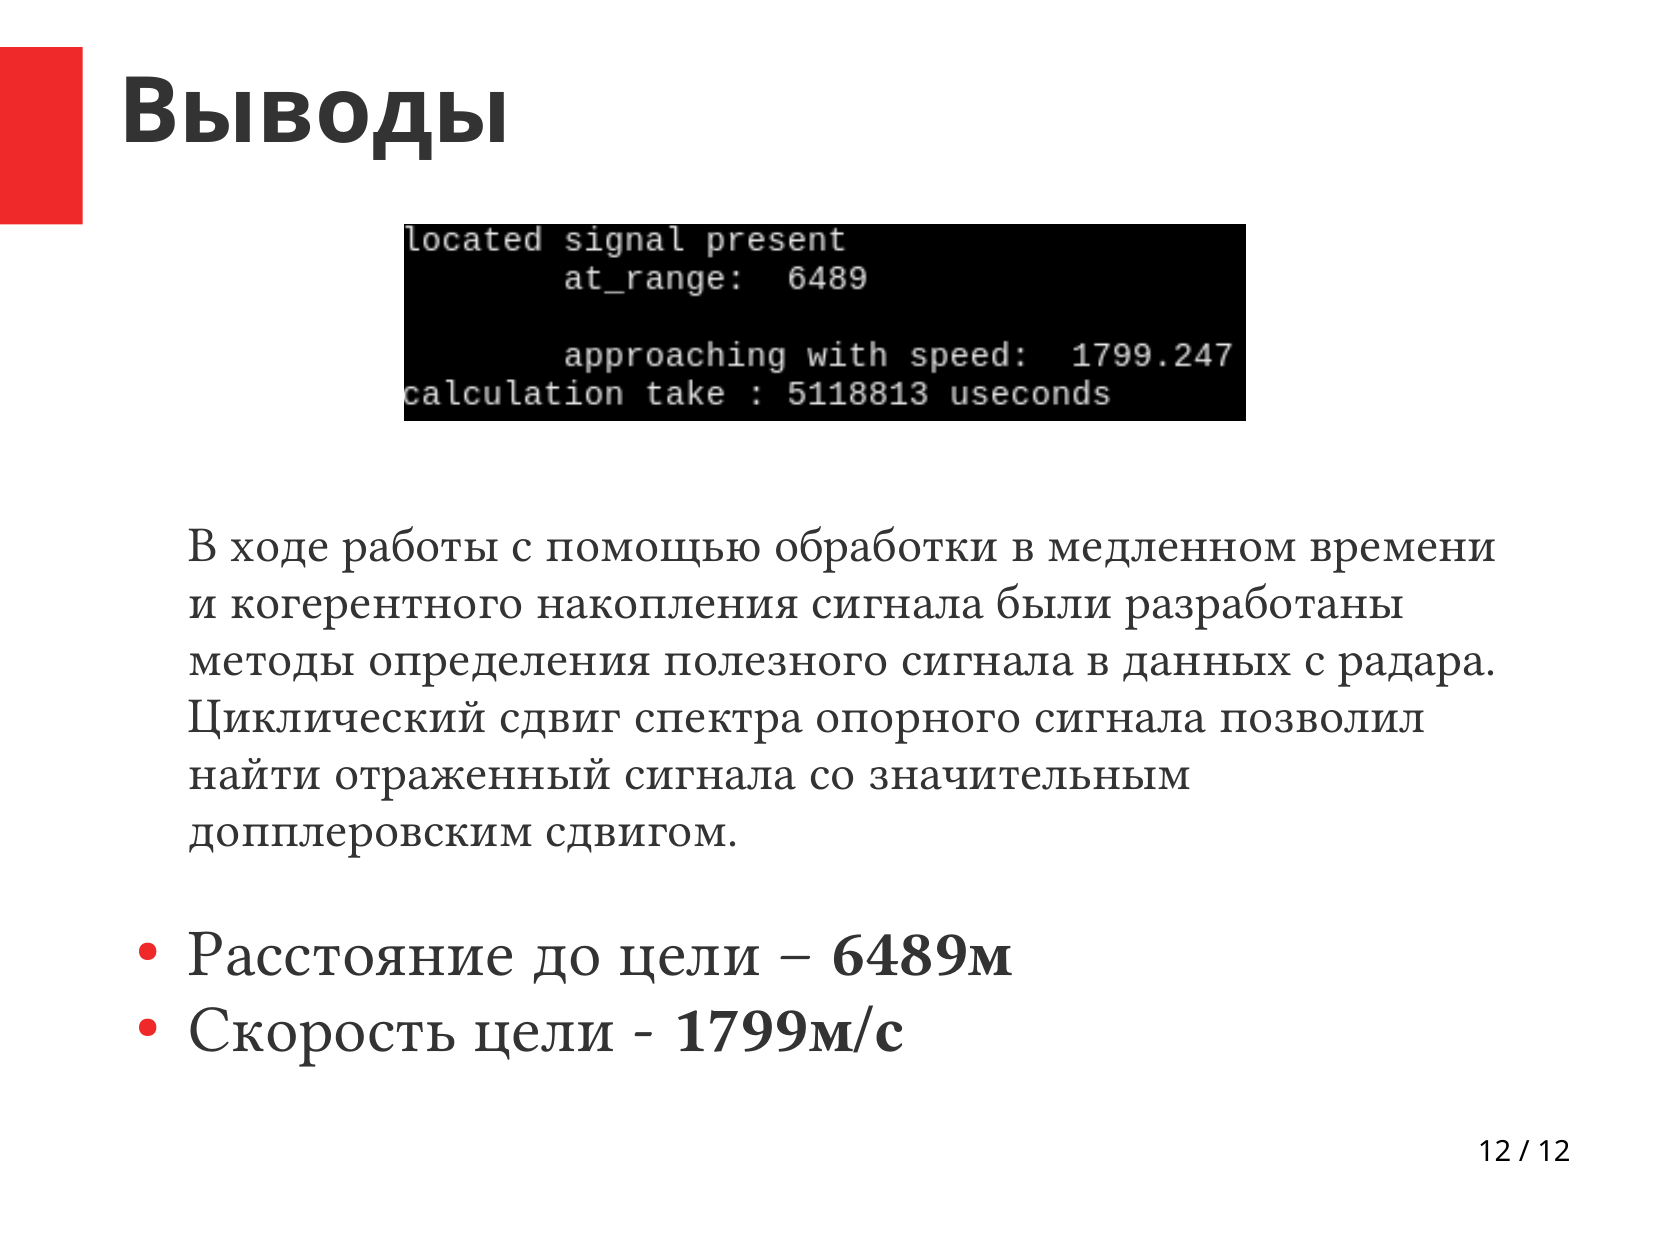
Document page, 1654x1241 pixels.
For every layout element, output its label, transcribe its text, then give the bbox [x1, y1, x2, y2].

list В ходе работы с помощью обработки в медленном времени и когерентного накопления сигнала были разработаны методы определения полезного сигнала в данных с радара. Циклический сдвиг спектра опорного сигнала позволил найти отраженный сигнала со значительным допплеровским сдвигом. Расстояние до цели – 6489м Скорость цели - 1799м/c [118, 516, 1536, 1066]
picture [404, 224, 1246, 421]
title Выводы [118, 49, 1571, 166]
